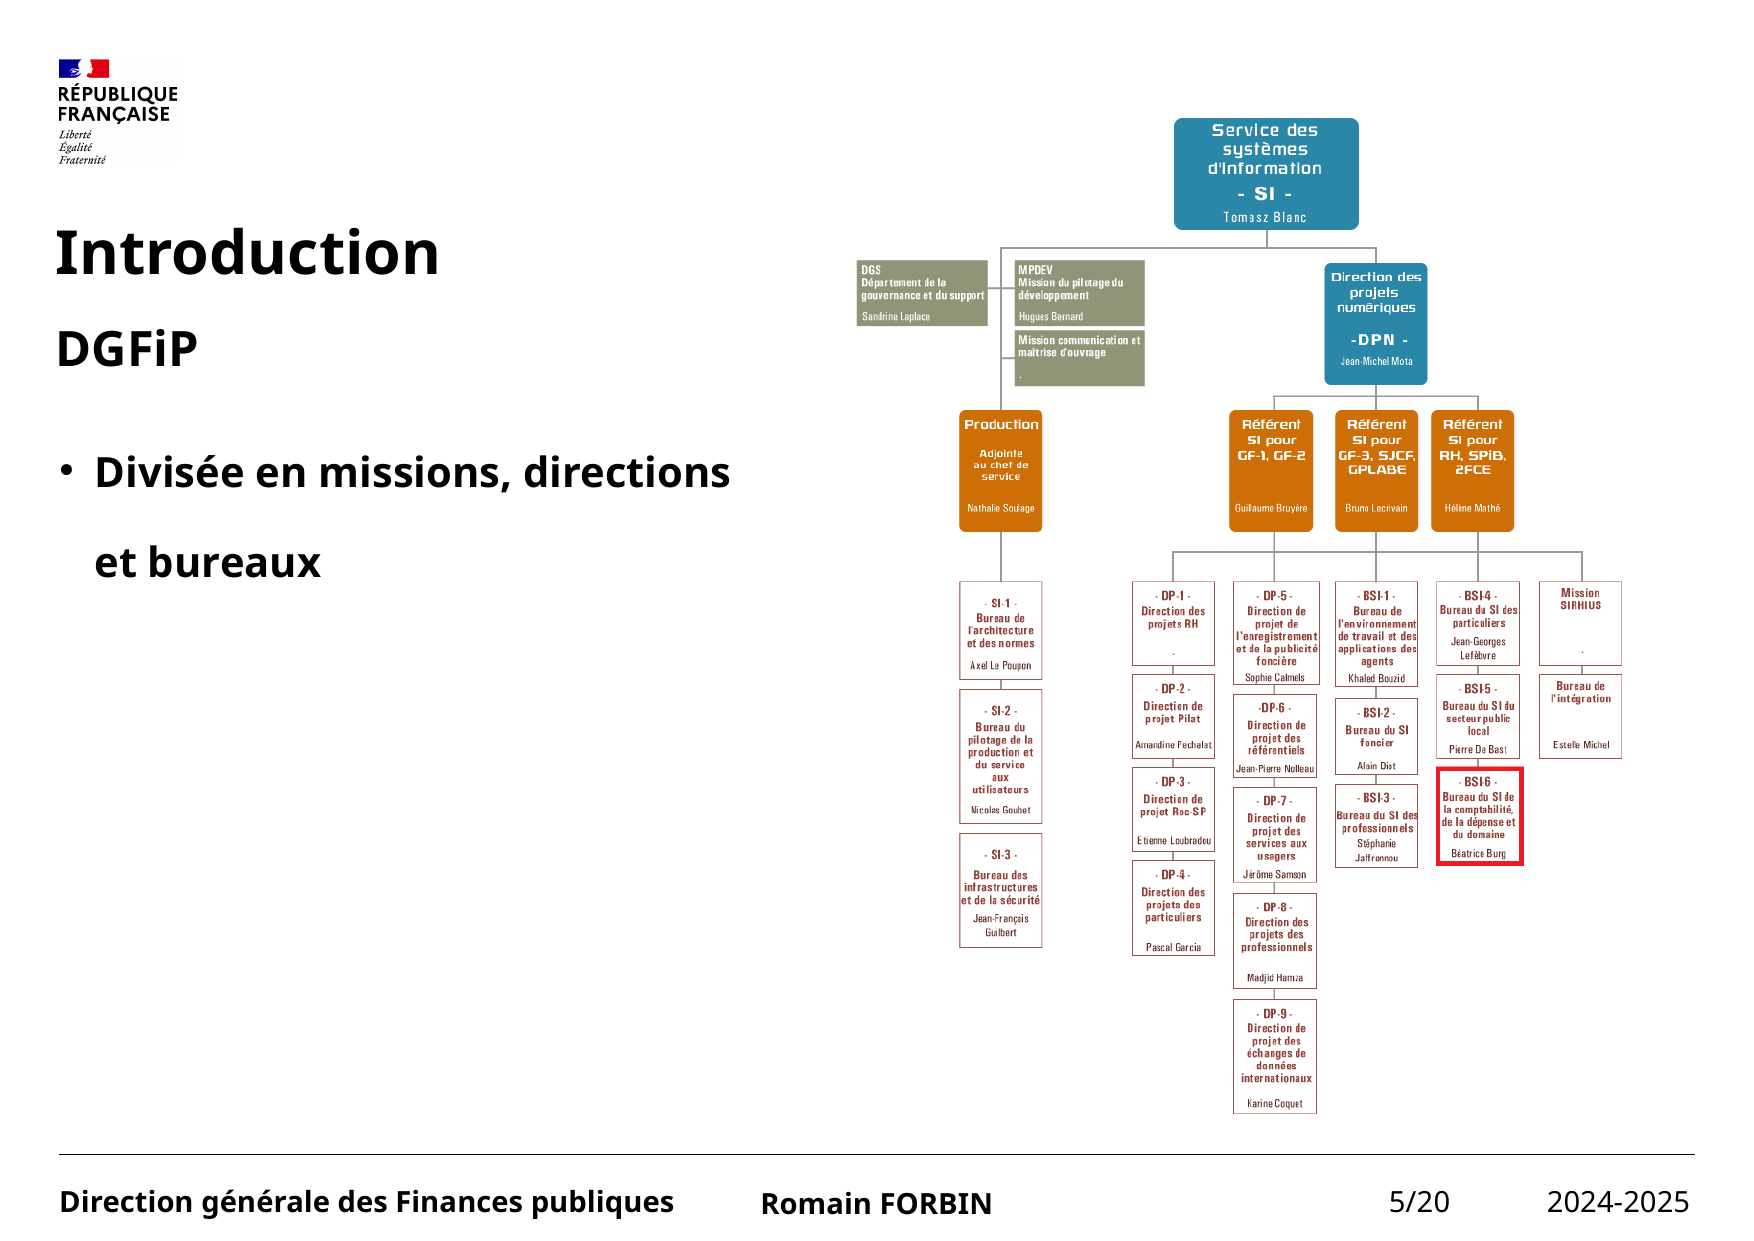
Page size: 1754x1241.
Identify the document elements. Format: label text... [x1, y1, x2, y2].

picture [856, 118, 1622, 442]
picture [59, 59, 178, 164]
list Divisée en missions, directions et bureaux [59, 442, 1638, 945]
list Introduction DGFiP [55, 209, 856, 382]
picture [856, 945, 1622, 1114]
